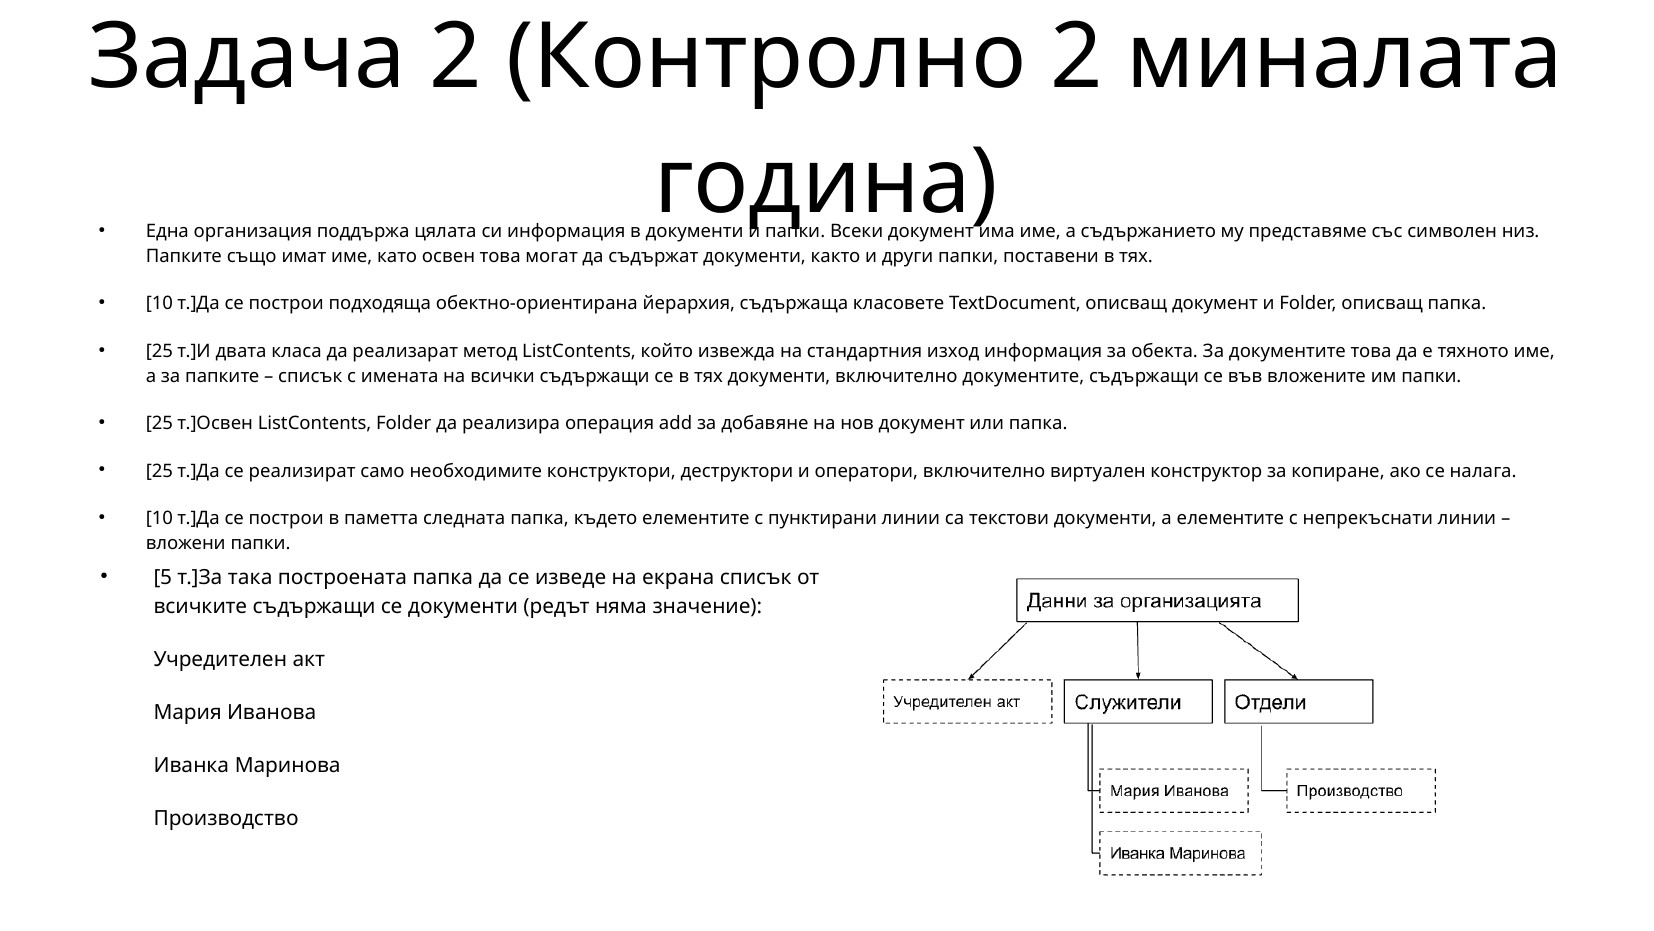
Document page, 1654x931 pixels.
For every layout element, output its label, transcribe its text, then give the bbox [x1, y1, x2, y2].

list Една организация поддържа цялата си информация в документи и папки. Всеки документ има име, а съдържанието му представяме със символен низ. Папките също имат име, като освен това могат да съдържат документи, както и други папки, поставени в тях. [10 т.]Да се построи подходяща обектно-ориентирана йерархия, съдържаща класовете TextDocument, описващ документ и Folder, описващ папка. [25 т.]И двата класа да реализарат метод ListContents, който извежда на стандартния изход информация за обекта. За документите това да е тяхното име, а за папките – списък с имената на всички съдържащи се в тях документи, включително документите, съдържащи се във вложените им папки. [25 т.]Освен ListContents, Folder да реализира операция add за добавяне на нов документ или папка. [25 т.]Да се реализират само необходимите конструктори, деструктори и оператори, включително виртуален конструктор за копиране, ако се налага. [10 т.]Да се построи в паметта следната папка, където елементите с пунктирани линии са текстови документи, а елементите с непрекъснати линии – вложени папки. [82, 217, 1571, 563]
title Задача 2 (Контролно 2 миналата година) [82, 13, 1571, 216]
list [5 т.]За така построената папка да се изведе на екрана списък от всичките съдържащи се документи (редът няма значение): Учредителен акт Мария Иванова Иванка Маринова Производство [82, 562, 859, 908]
picture [858, 562, 1463, 913]
